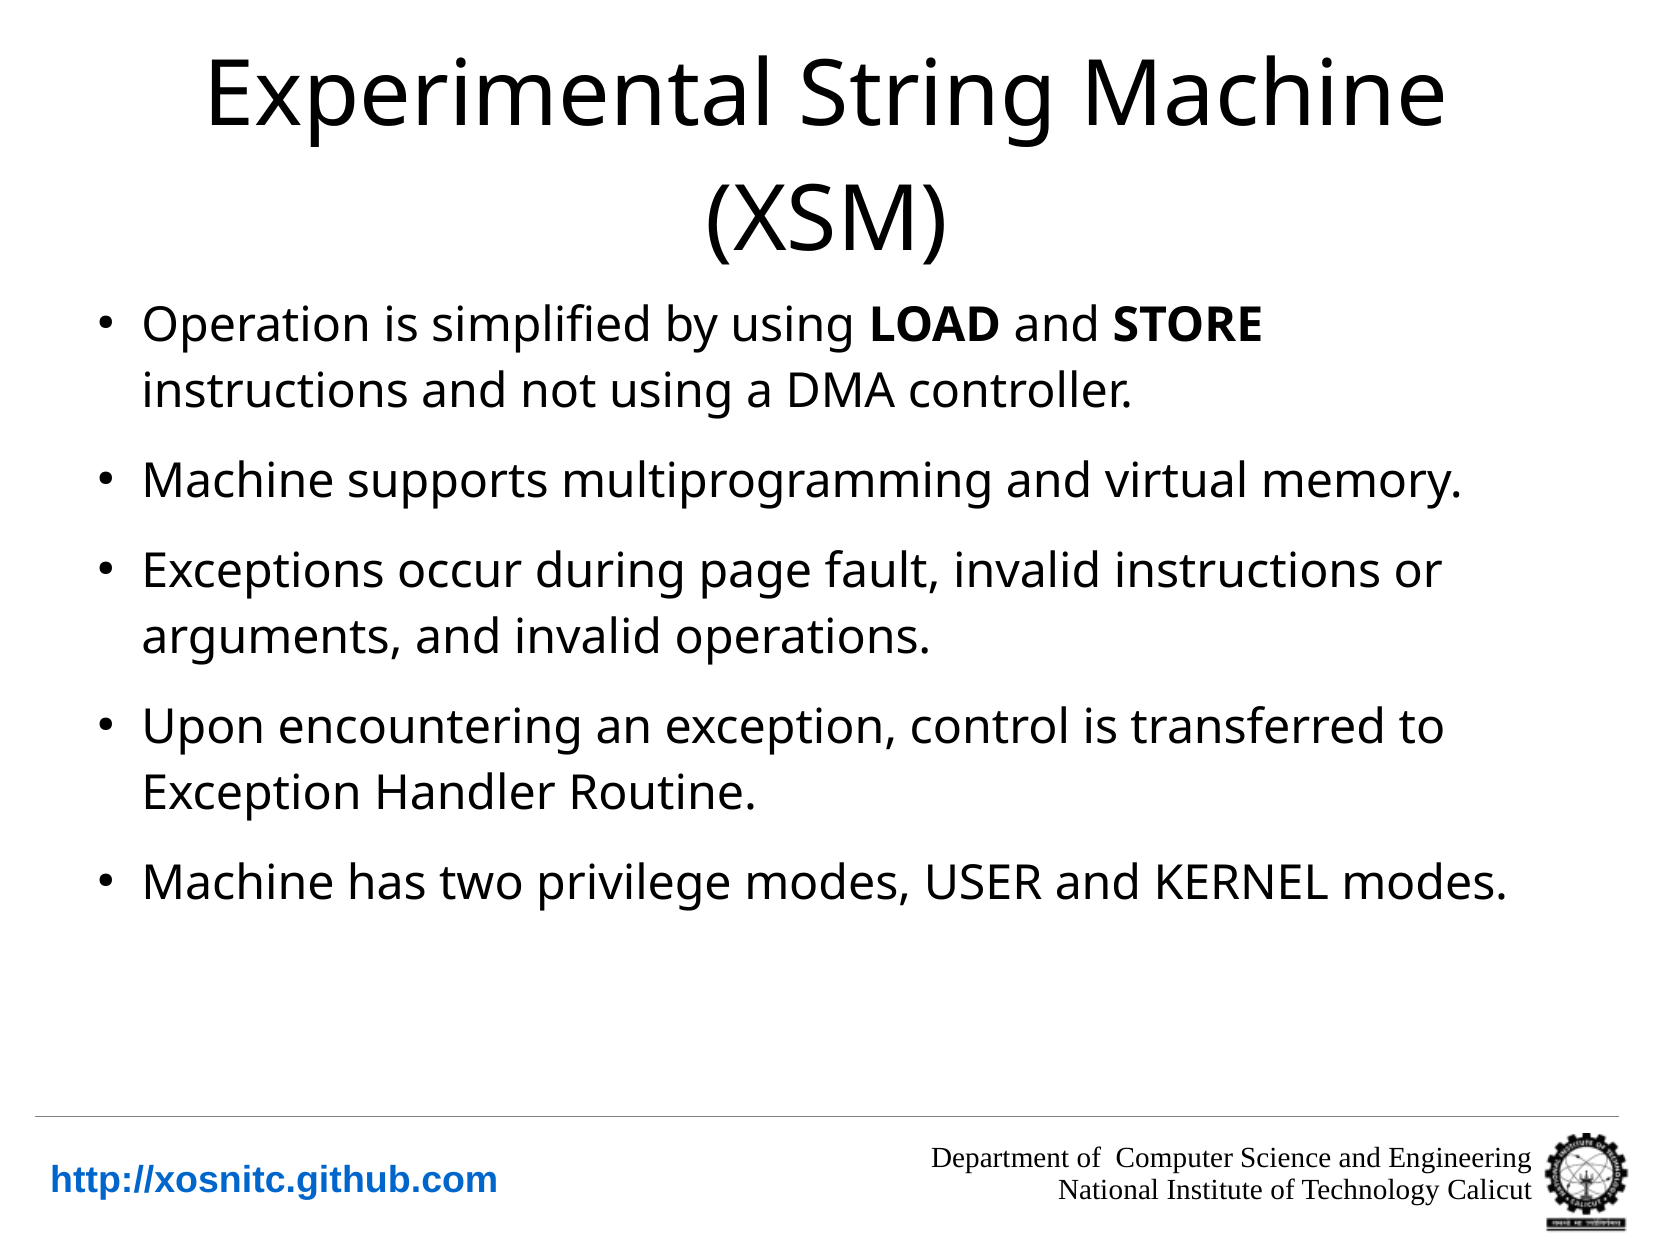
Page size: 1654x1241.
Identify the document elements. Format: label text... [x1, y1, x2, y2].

list Operation is simplified by using LOAD and STORE instructions and not using a DMA controller. Machine supports multiprogramming and virtual memory. Exceptions occur during page fault, invalid instructions or arguments, and invalid operations. Upon encountering an exception, control is transferred to Exception Handler Routine. Machine has two privilege modes, USER and KERNEL modes. [82, 290, 1538, 1010]
title Experimental String Machine (XSM) [82, 49, 1571, 257]
picture [1542, 1133, 1630, 1234]
